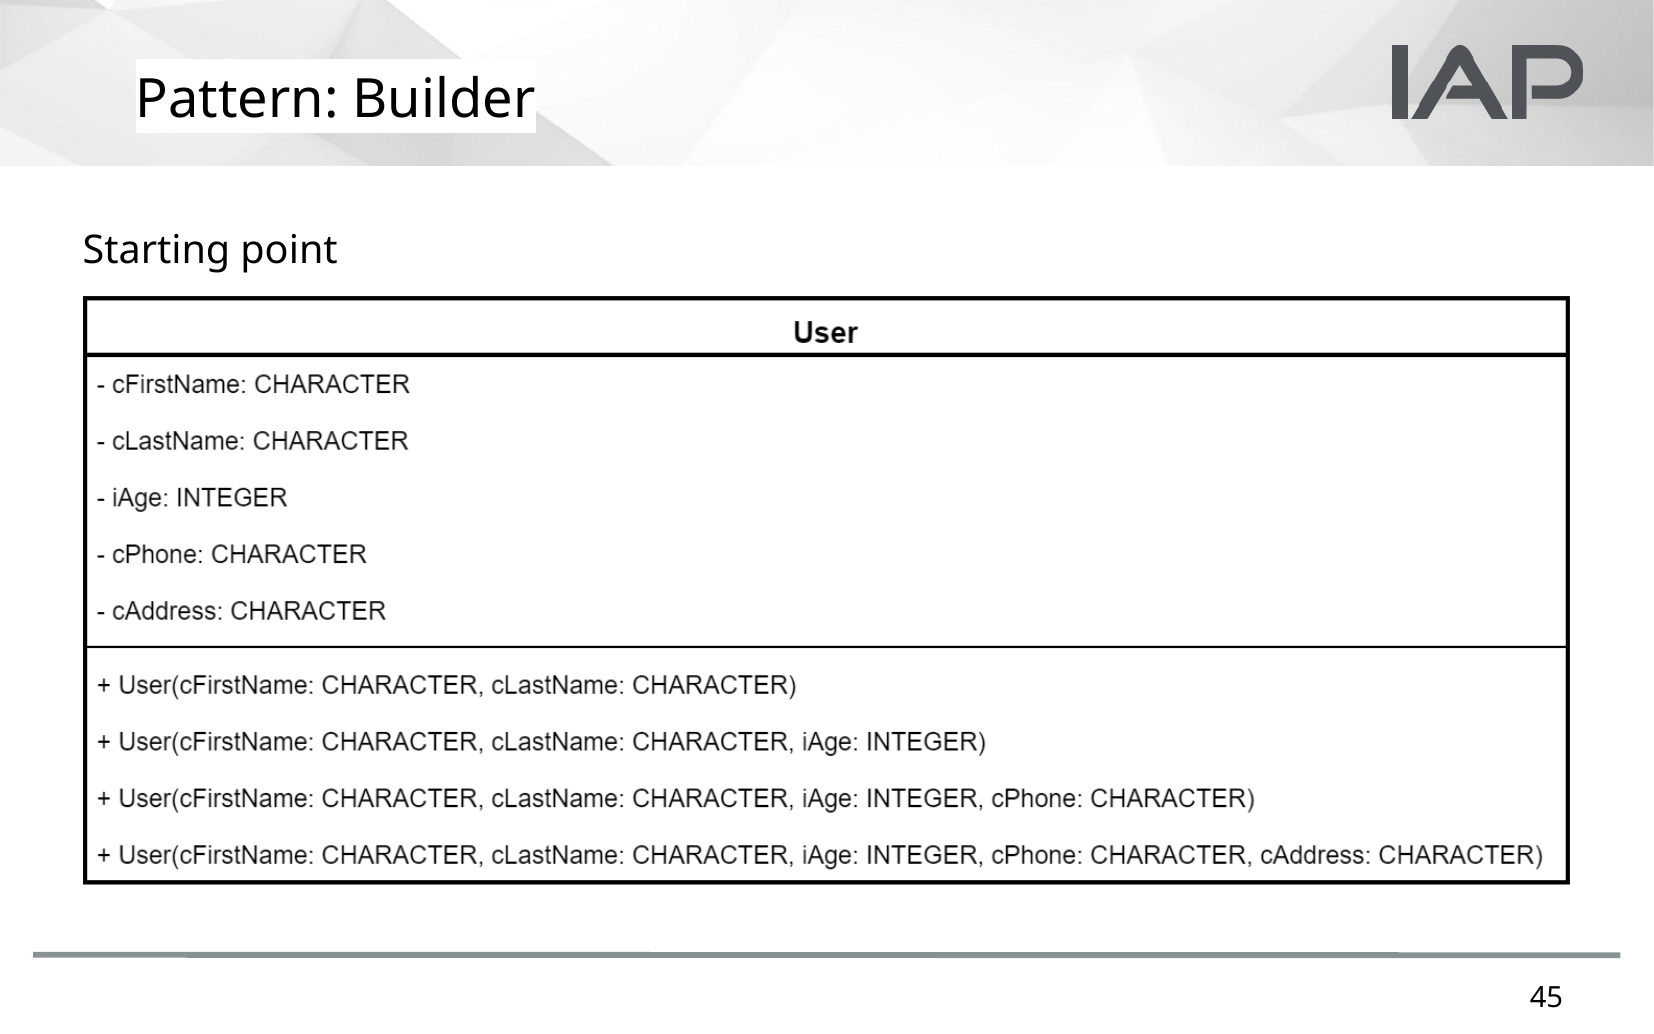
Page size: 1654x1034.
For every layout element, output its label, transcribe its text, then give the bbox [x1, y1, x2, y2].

list Starting point [82, 221, 1571, 295]
title Pattern: Builder [135, 41, 1264, 152]
picture [82, 295, 1571, 890]
picture [0, 0, 1654, 166]
